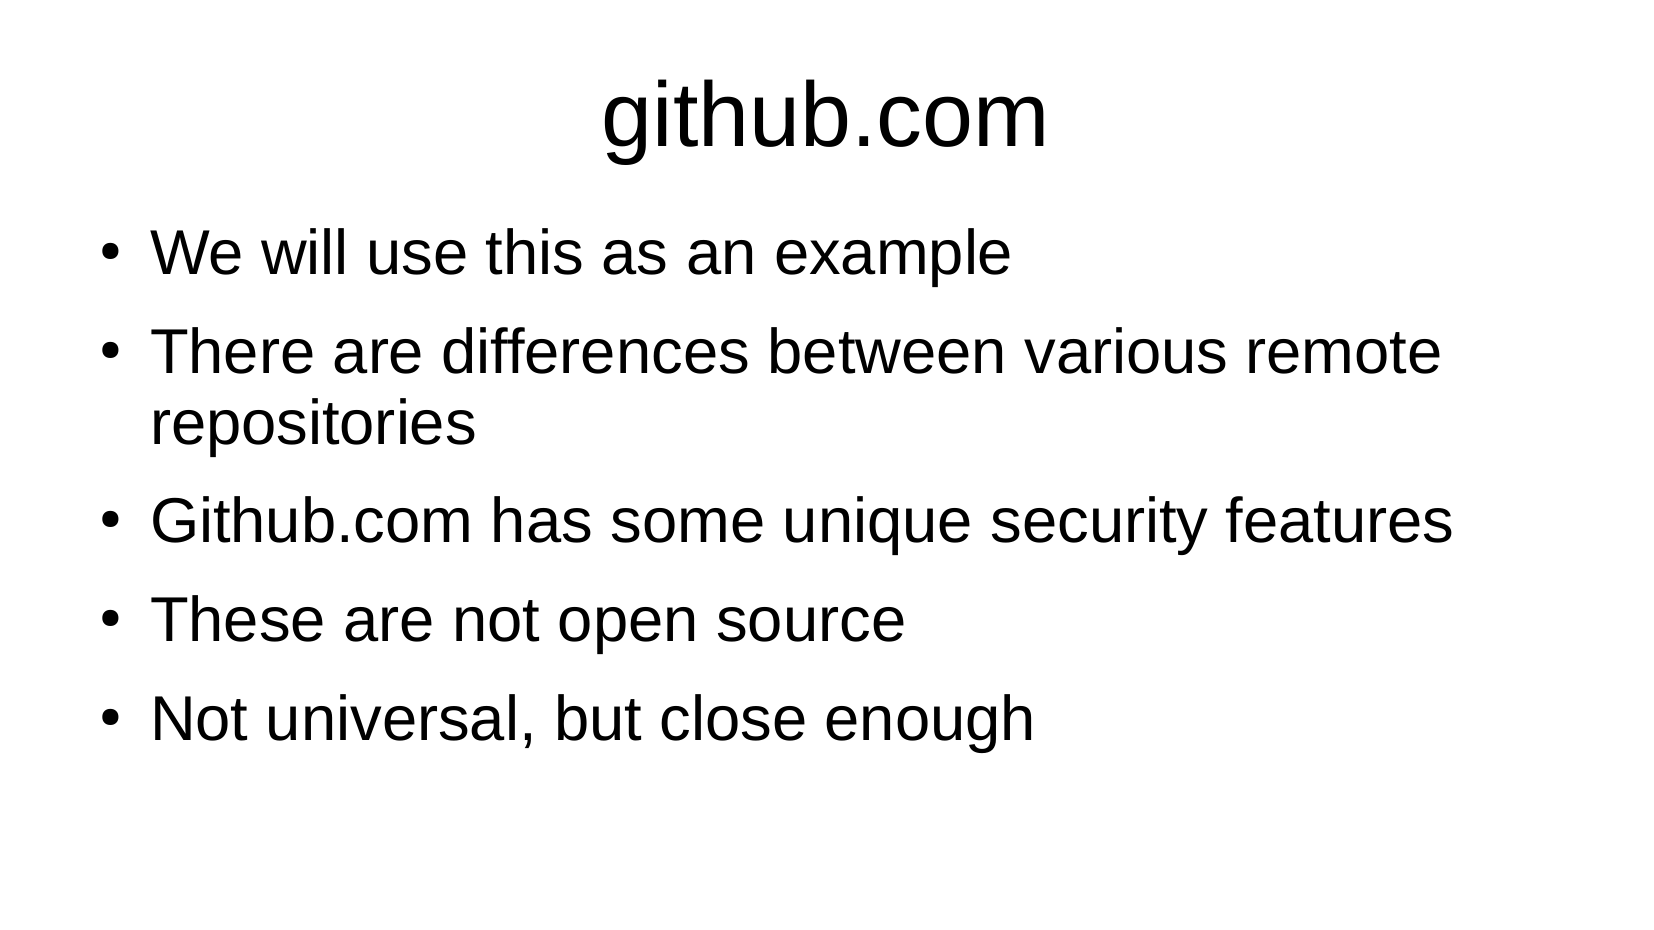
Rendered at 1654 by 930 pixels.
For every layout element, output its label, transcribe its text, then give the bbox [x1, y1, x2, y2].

list We will use this as an example There are differences between various remote repositories Github.com has some unique security features These are not open source Not universal, but close enough [82, 217, 1571, 757]
title github.com [82, 37, 1571, 193]
